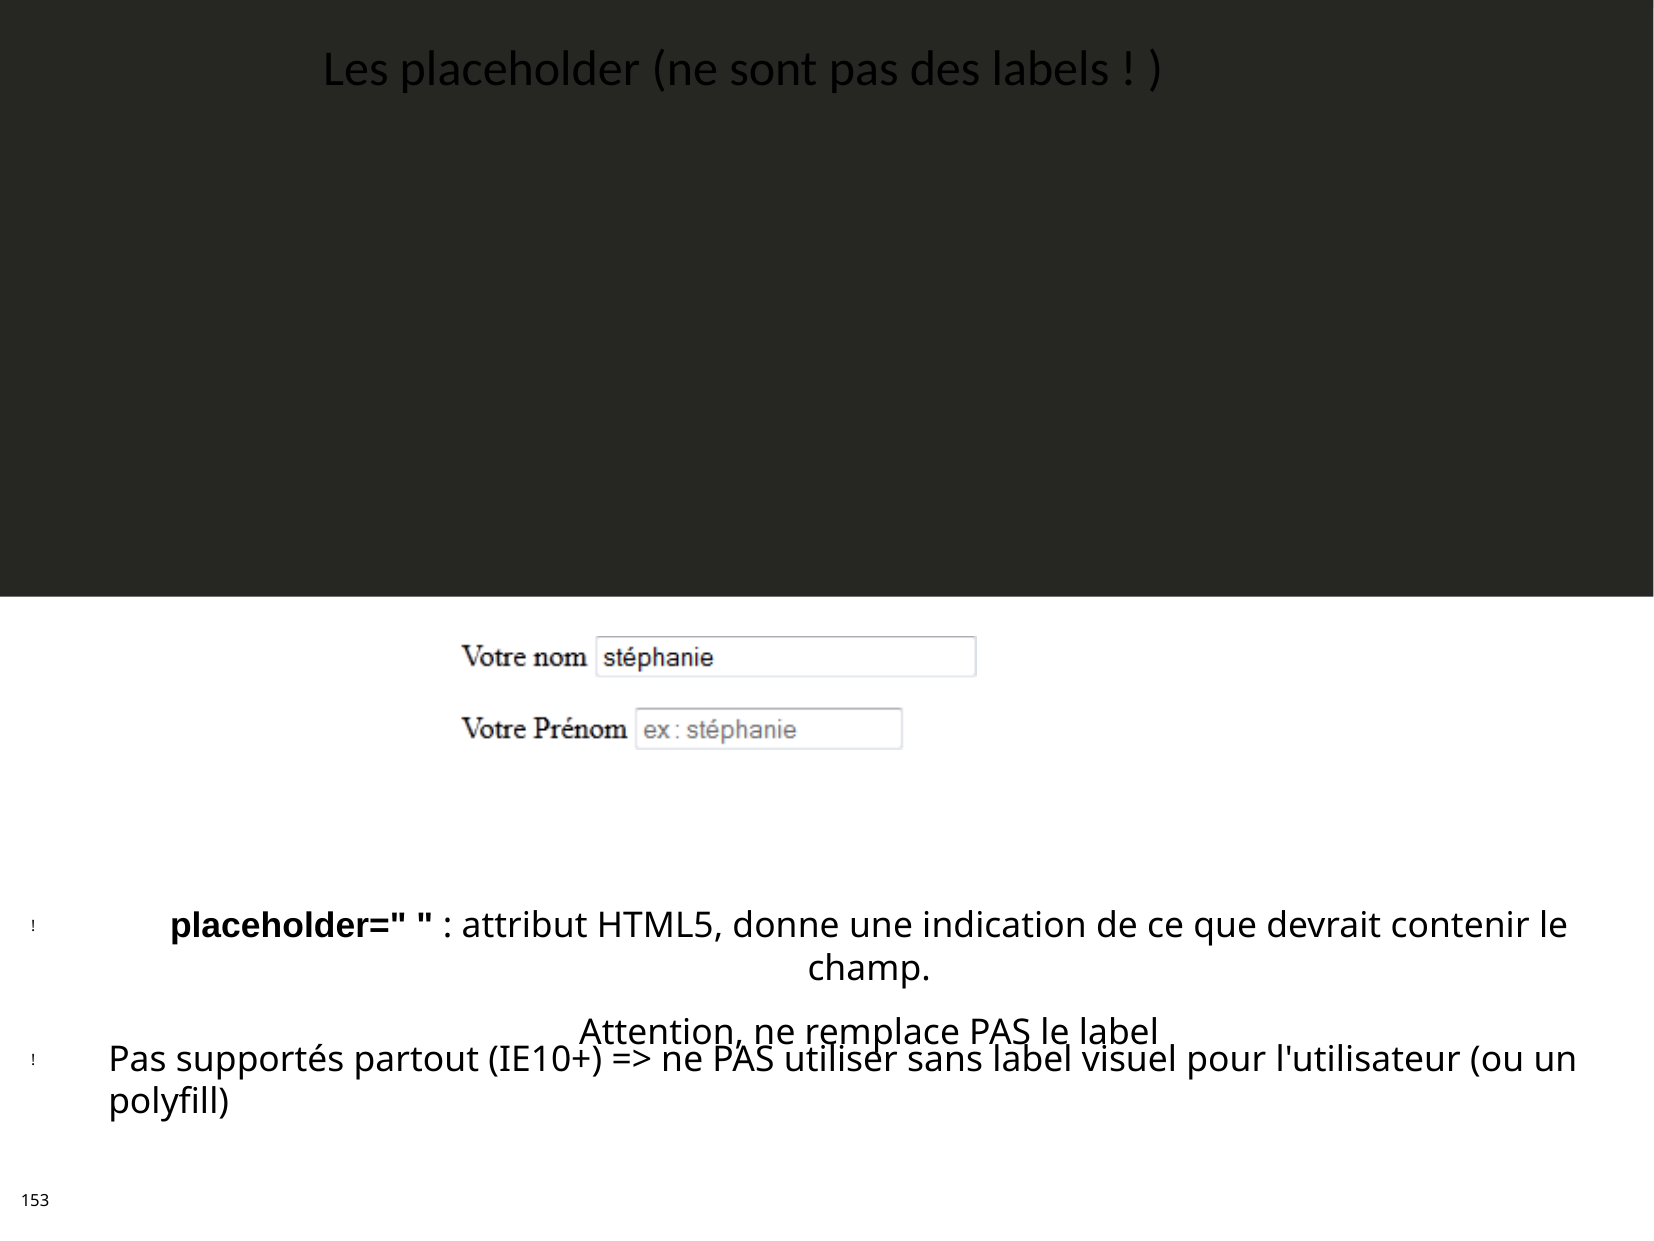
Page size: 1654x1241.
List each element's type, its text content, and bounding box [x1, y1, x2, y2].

text_box placeholder=" " : attribut HTML5, donne une indication de ce que devrait contenir le champ. Attention, ne remplace PAS le label [139, 880, 1599, 1033]
title Les placeholder (ne sont pas des labels ! ) [321, 33, 1333, 243]
picture [460, 636, 977, 750]
text_box ! [29, 1047, 43, 1069]
text_box 153 [18, 1188, 51, 1211]
text_box Pas supportés partout (IE10+) => ne PAS utiliser sans label visuel pour l'utilisateur (ou un polyfill) [106, 1033, 1633, 1121]
text_box ! [29, 913, 43, 935]
text_box [0, 0, 1654, 597]
